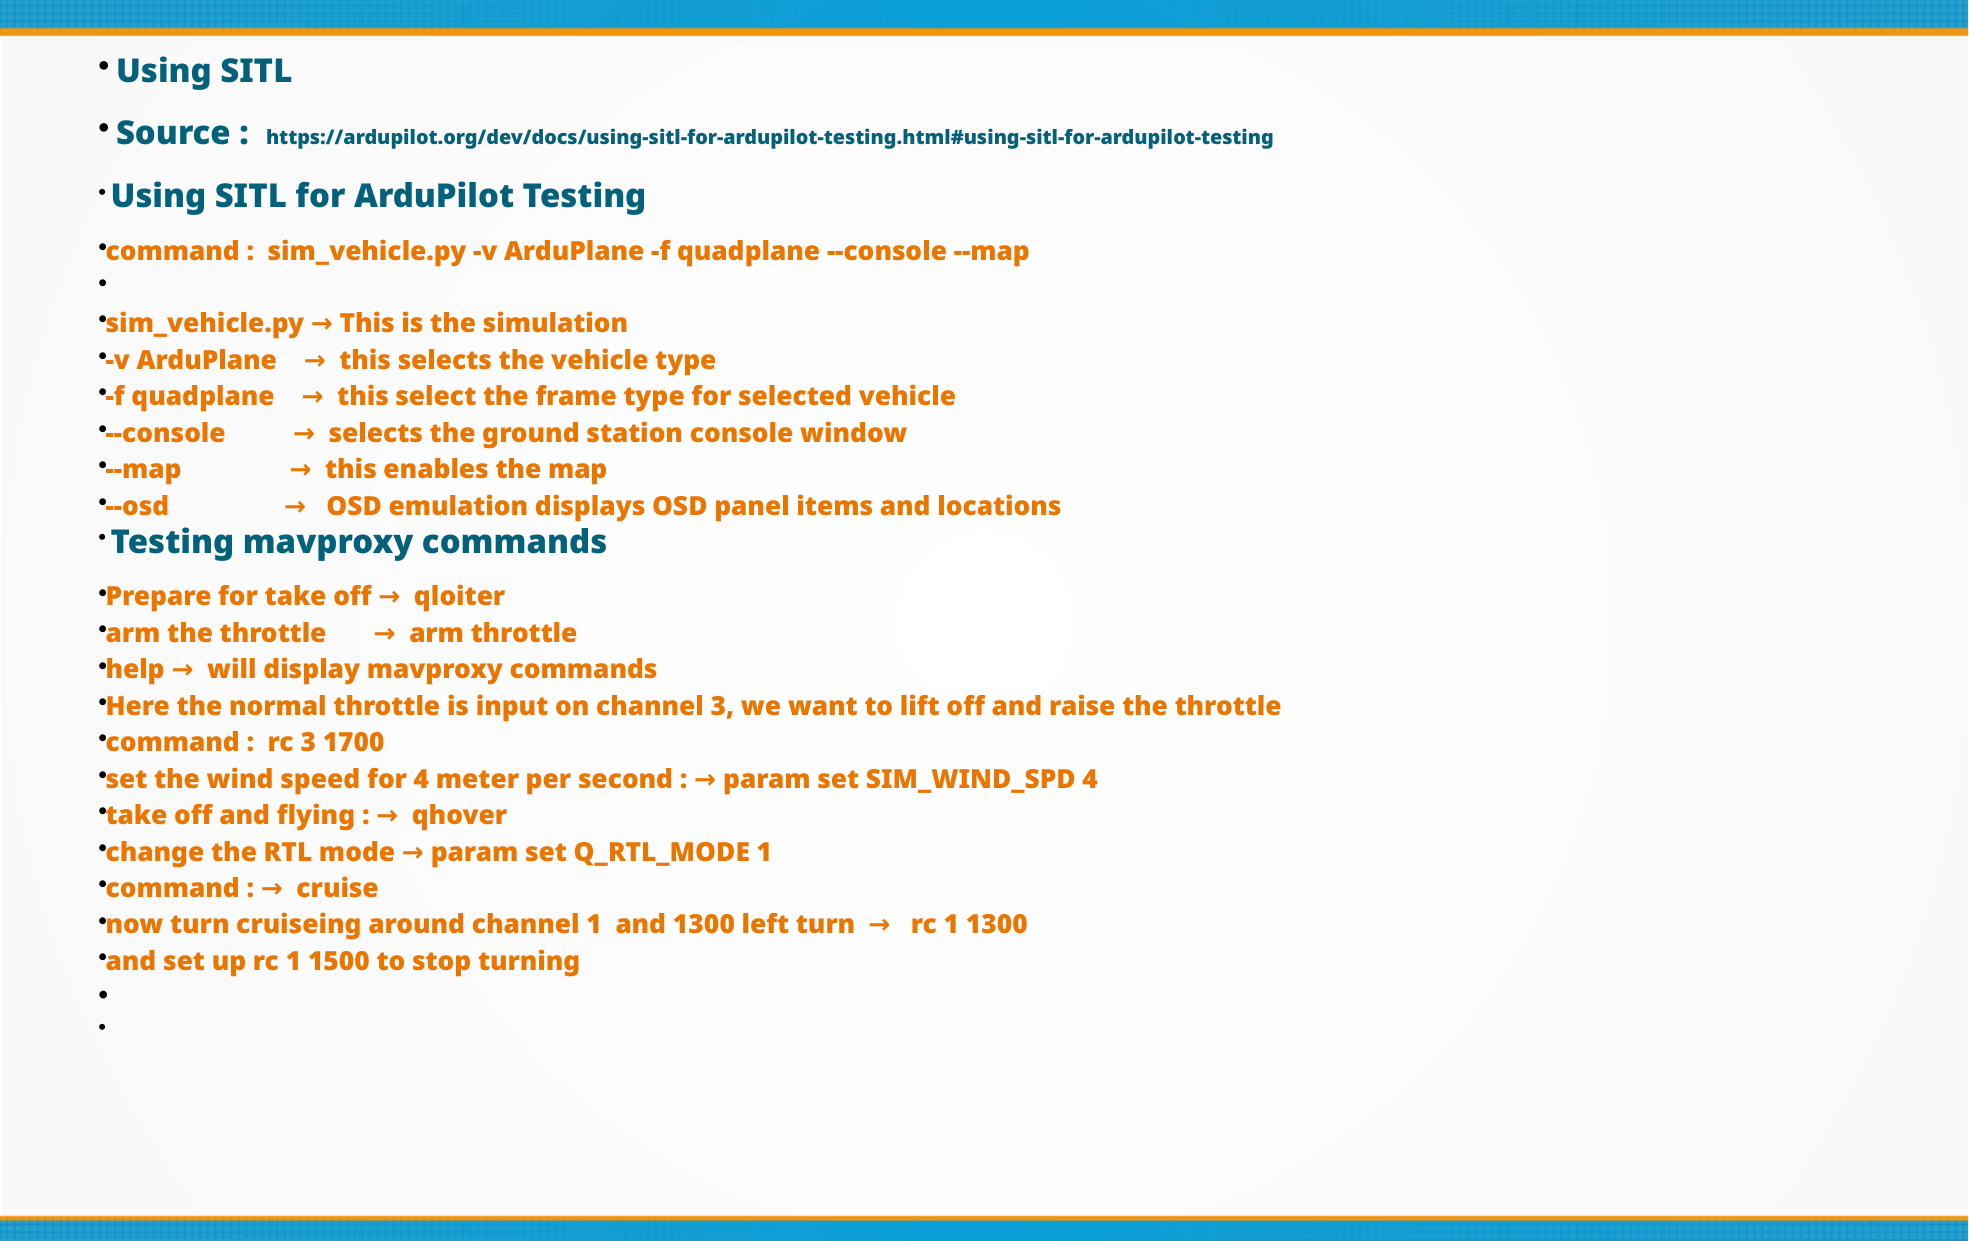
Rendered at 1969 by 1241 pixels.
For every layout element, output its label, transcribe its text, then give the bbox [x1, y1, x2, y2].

subtitle Using SITL Source : https://ardupilot.org/dev/docs/using-sitl-for-ardupilot-testing.html#using-sitl-for-ardupilot-testing Using SITL for ArduPilot Testing command : sim_vehicle.py -v ArduPlane -f quadplane --console --map sim_vehicle.py → This is the simulation -v ArduPlane → this selects the vehicle type -f quadplane → this select the frame type for selected vehicle --console → selects the ground station console window --map → this enables the map --osd → OSD emulation displays OSD panel items and locations Testing mavproxy commands Prepare for take off → qloiter arm the throttle → arm throttle help → will display mavproxy commands Here the normal throttle is input on channel 3, we want to lift off and raise the throttle command : rc 3 1700 set the wind speed for 4 meter per second : → param set SIM_WIND_SPD 4 take off and flying : → qhover change the RTL mode → param set Q_RTL_MODE 1 command : → cruise now turn cruiseing around channel 1 and 1300 left turn → rc 1 1300 and set up rc 1 1500 to stop turning [98, 49, 1870, 1053]
